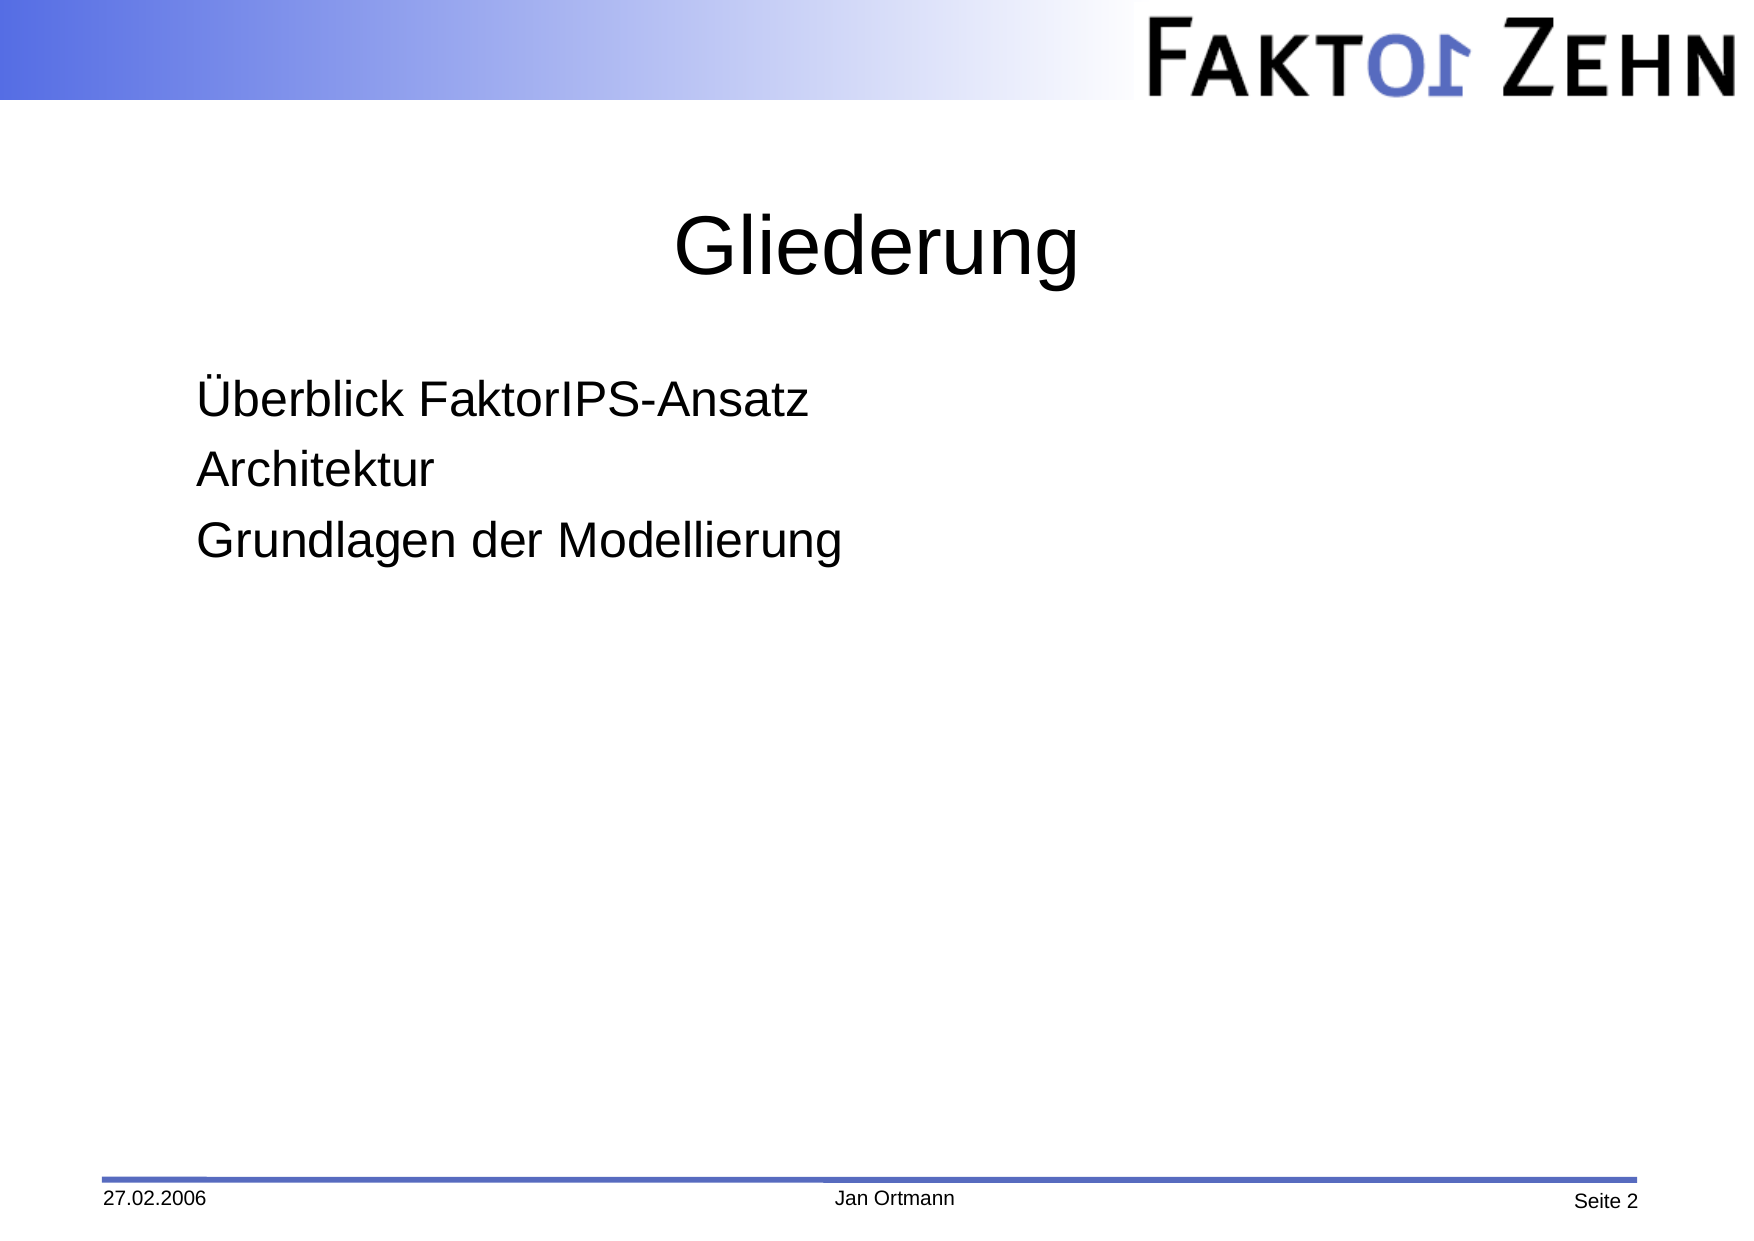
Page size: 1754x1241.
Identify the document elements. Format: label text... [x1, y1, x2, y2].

title Gliederung [179, 142, 1576, 349]
picture [1133, 2, 1749, 105]
list Überblick FaktorIPS-Ansatz Architektur Grundlagen der Modellierung [179, 371, 1576, 1078]
